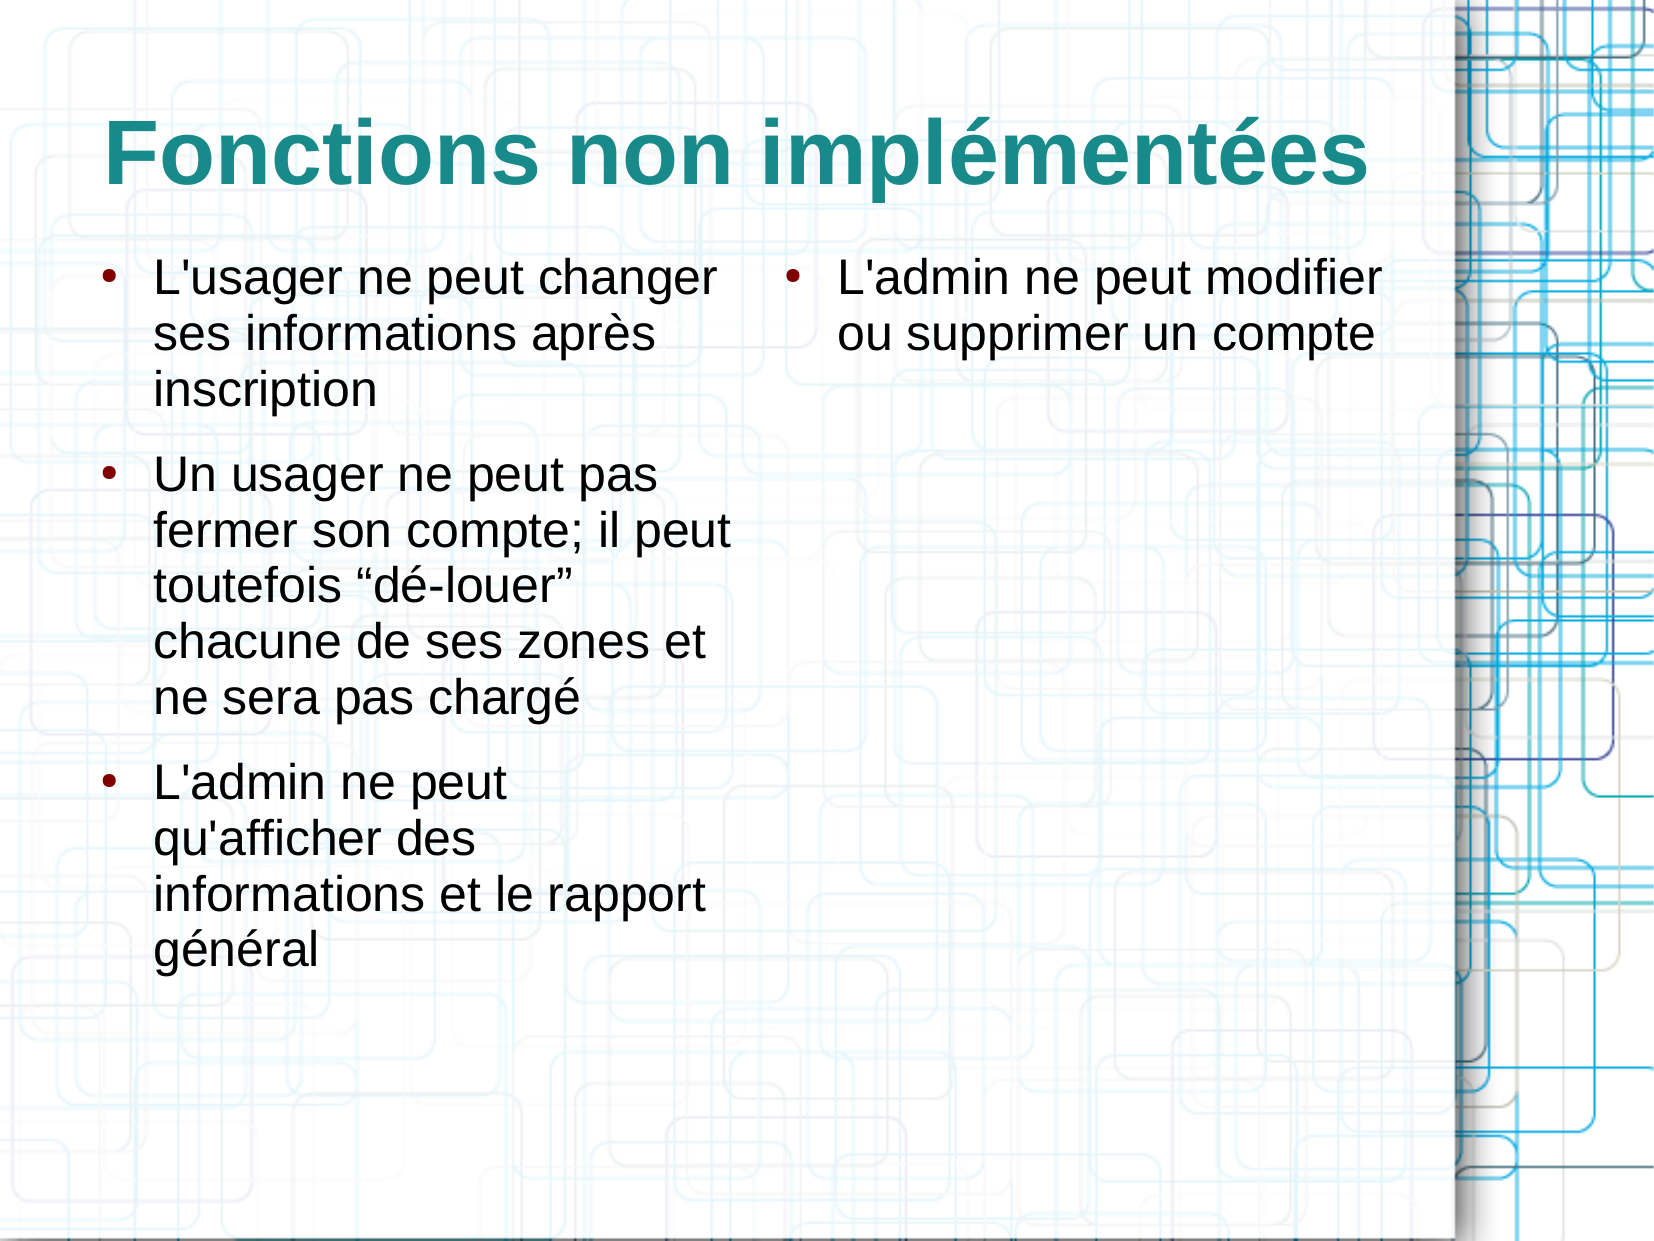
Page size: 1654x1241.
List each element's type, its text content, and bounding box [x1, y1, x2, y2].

list L'admin ne peut modifier ou supprimer un compte [766, 249, 1418, 1069]
picture [0, 0, 1654, 1241]
list L'usager ne peut changer ses informations après inscription Un usager ne peut pas fermer son compte; il peut toutefois “dé-louer” chacune de ses zones et ne sera pas chargé L'admin ne peut qu'afficher des informations et le rapport général [82, 249, 734, 1069]
title Fonctions non implémentées [59, 49, 1418, 257]
